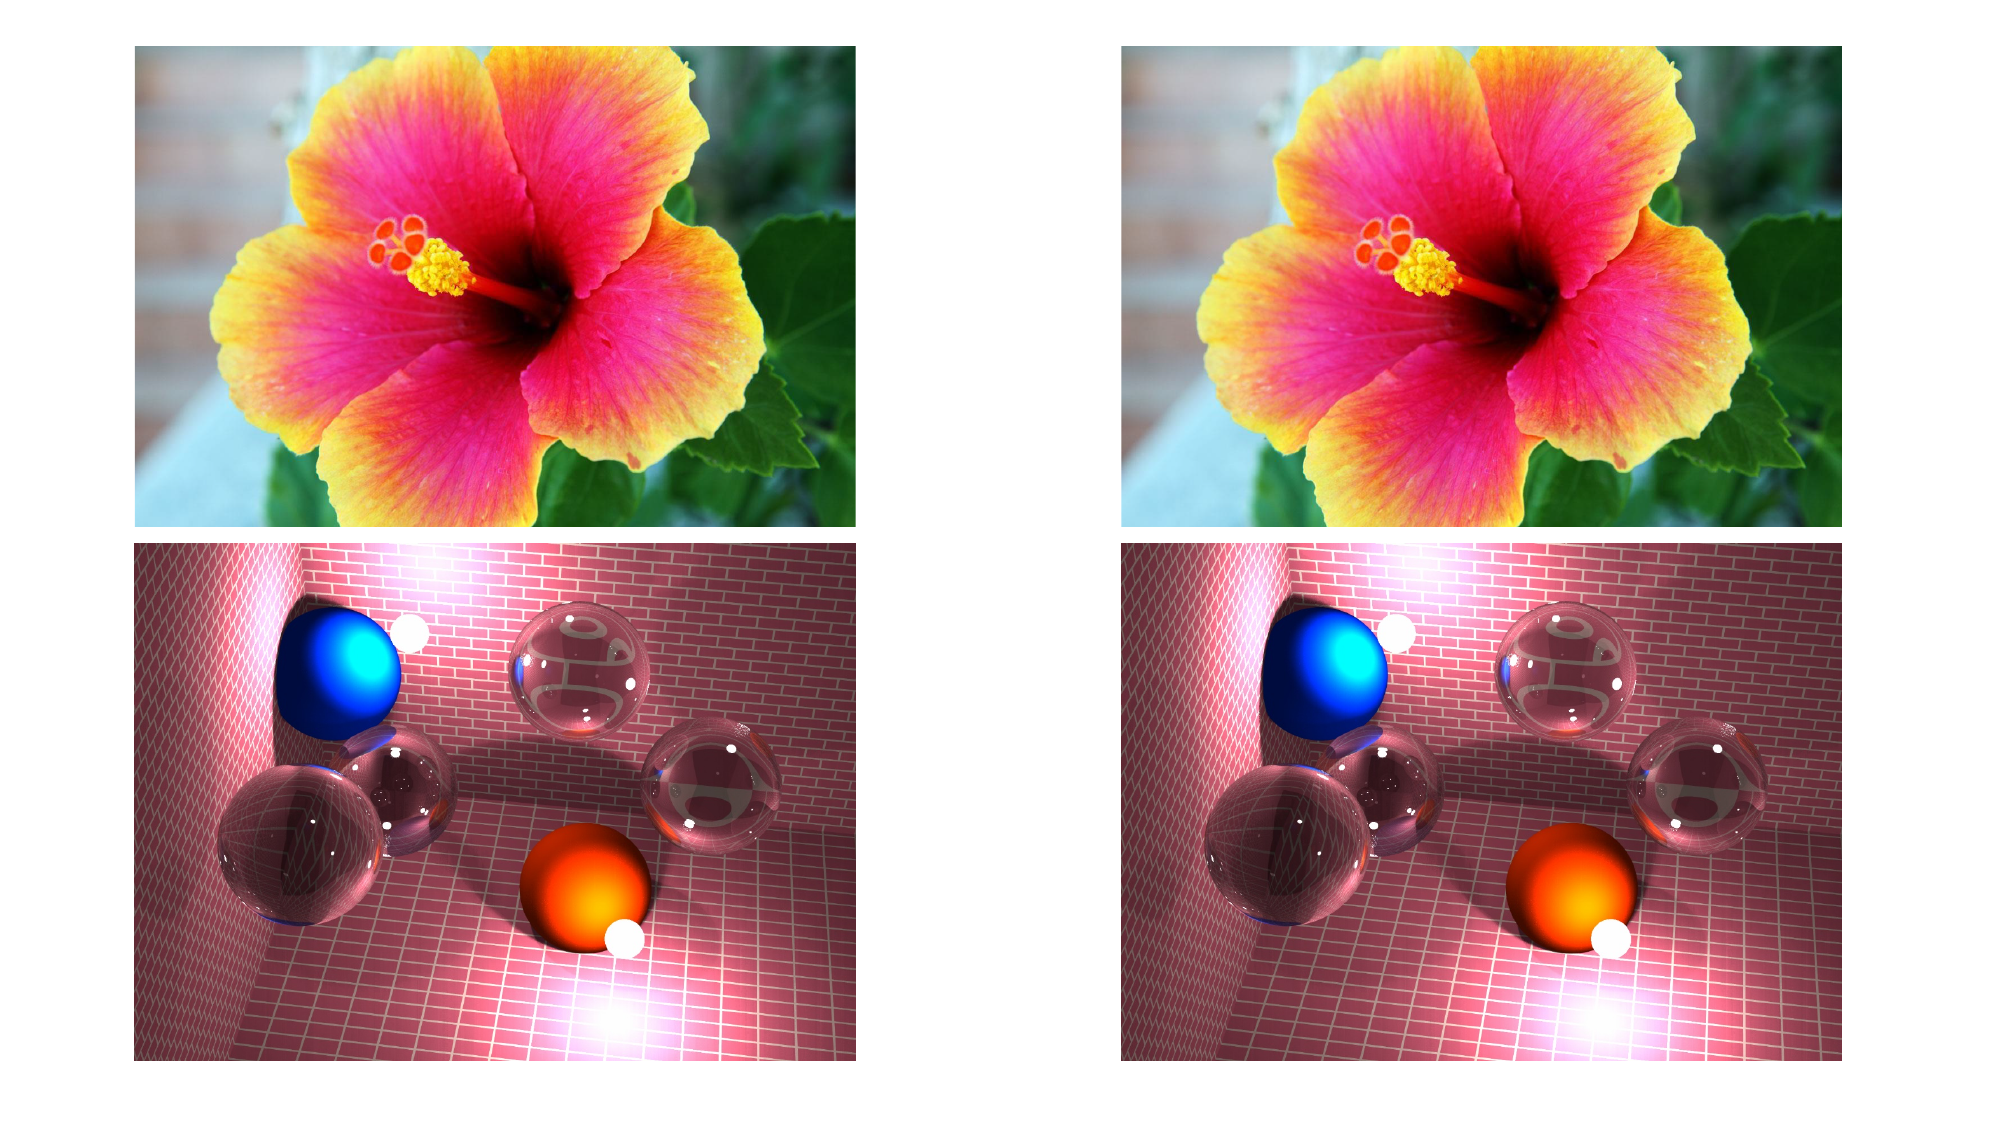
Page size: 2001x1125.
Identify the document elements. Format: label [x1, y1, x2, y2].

picture [1121, 543, 1842, 1061]
picture [134, 543, 856, 1061]
picture [1121, 46, 1842, 527]
picture [134, 46, 856, 527]
